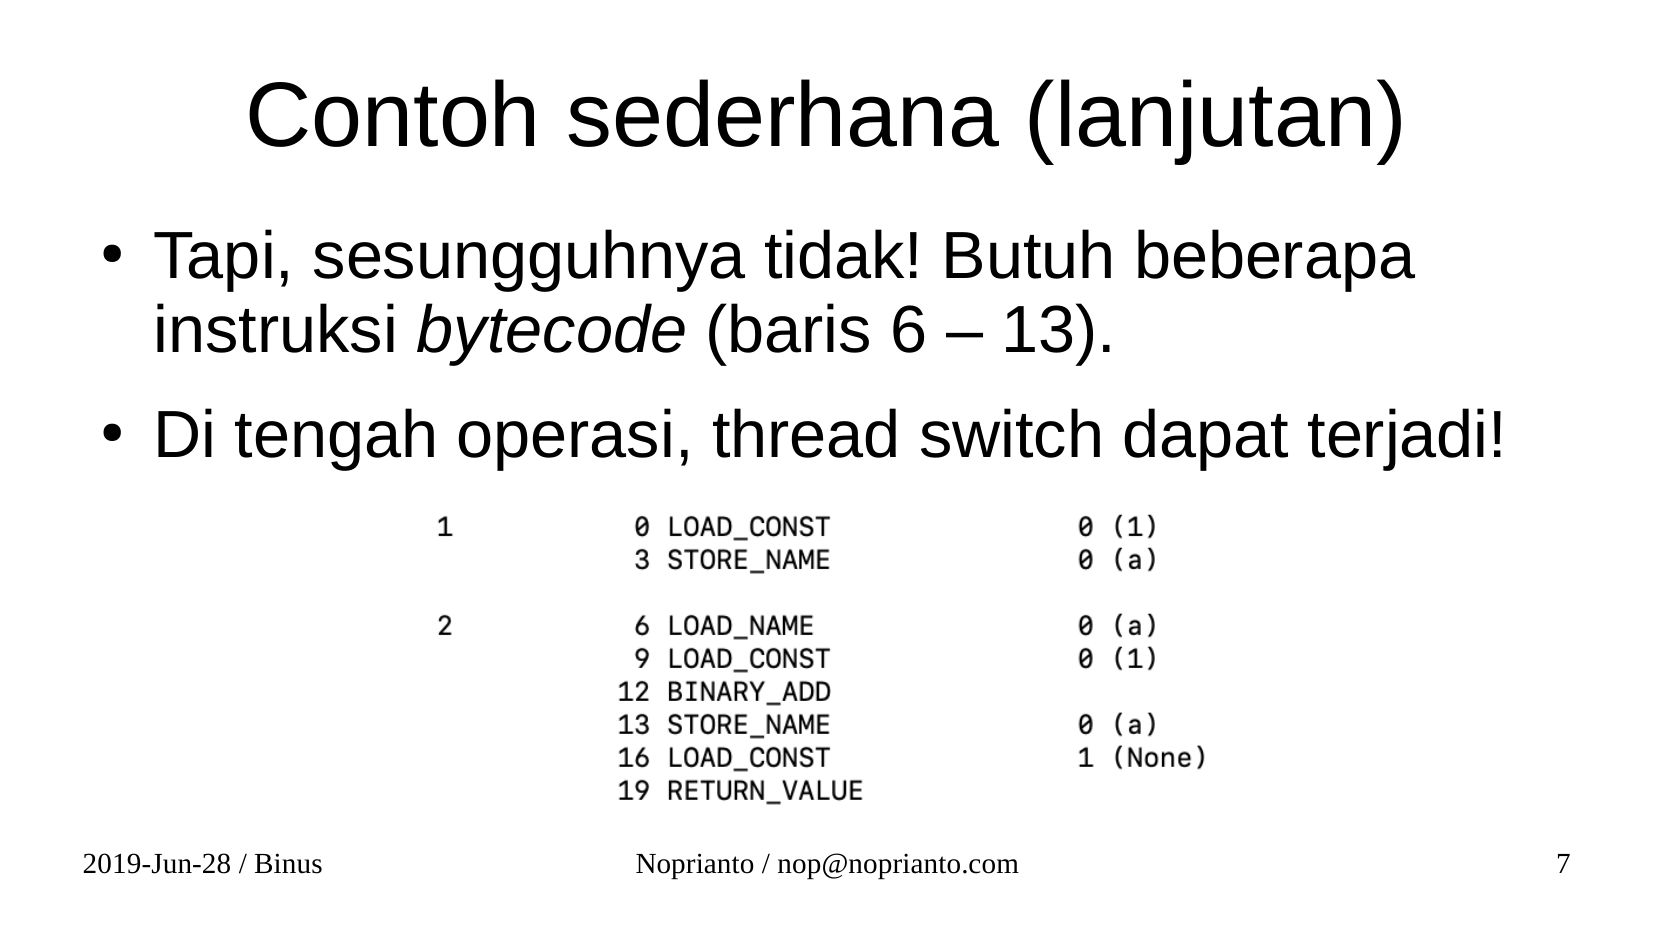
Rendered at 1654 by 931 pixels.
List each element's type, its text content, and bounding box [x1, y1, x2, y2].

picture [405, 509, 1216, 807]
title Contoh sederhana (lanjutan) [82, 37, 1571, 193]
list Tapi, sesungguhnya tidak! Butuh beberapa instruksi bytecode (baris 6 – 13). Di tengah operasi, thread switch dapat terjadi! [82, 217, 1571, 758]
